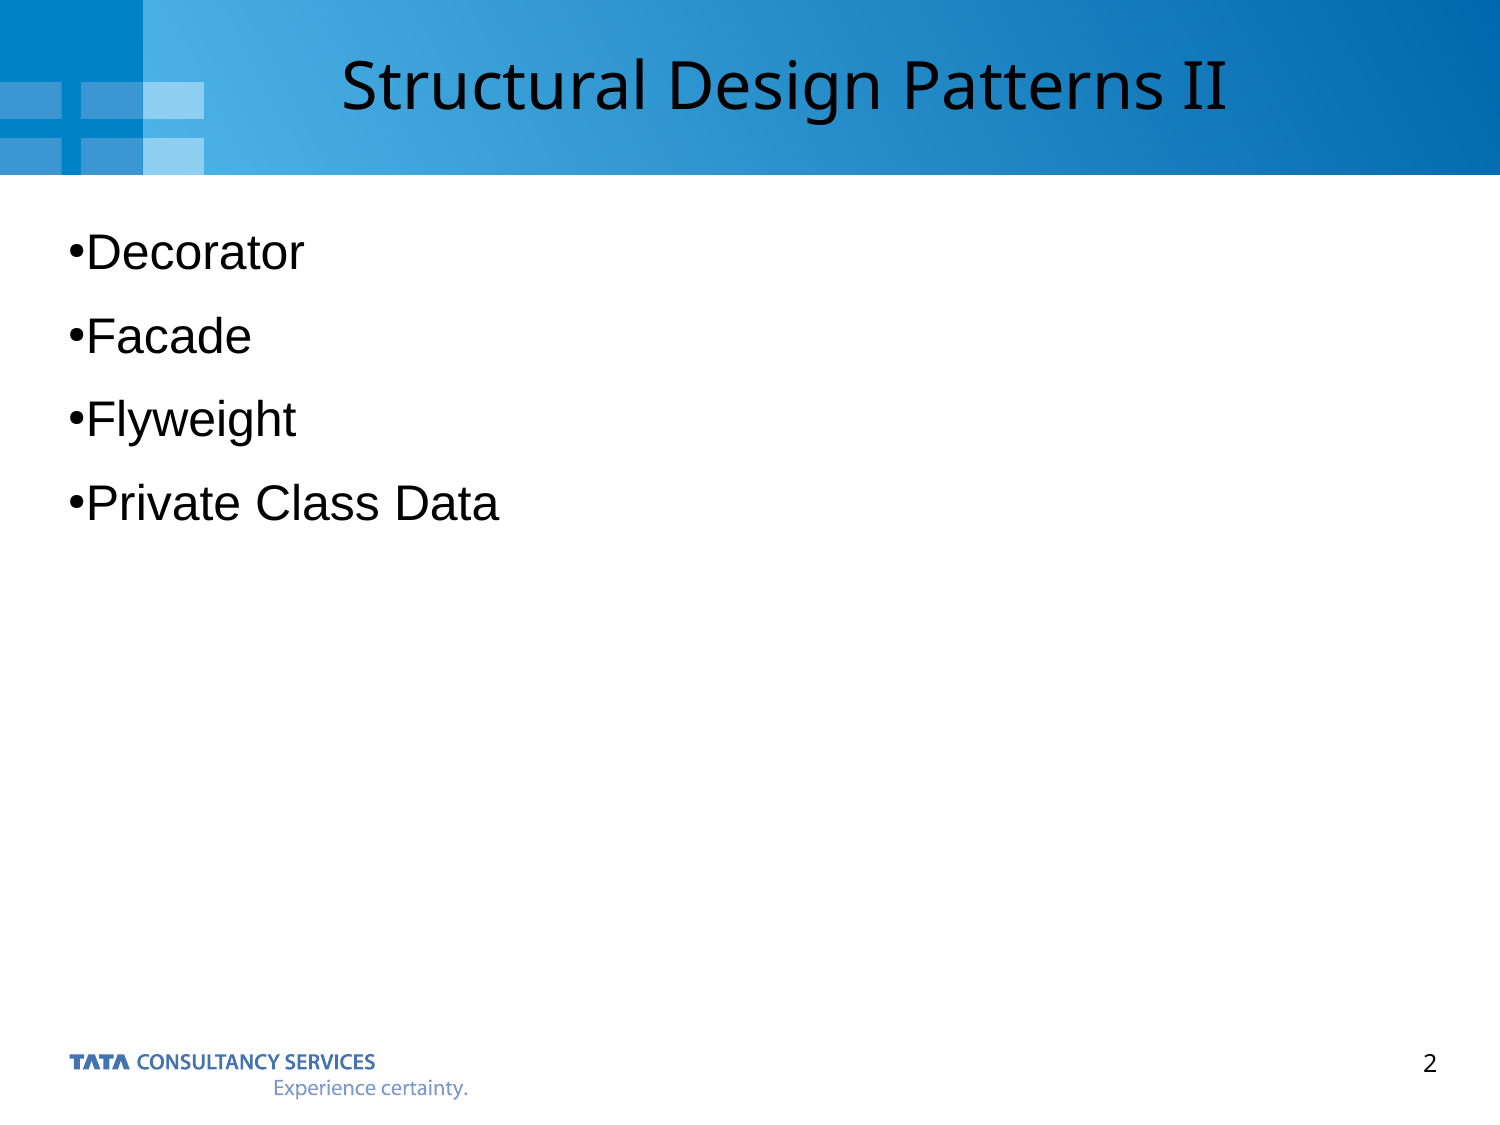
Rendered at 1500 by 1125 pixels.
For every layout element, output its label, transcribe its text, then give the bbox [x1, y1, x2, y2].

text_box Decorator Facade Flyweight Private Class Data [35, 188, 1465, 1040]
text_box Structural Design Patterns II [224, 11, 1347, 154]
